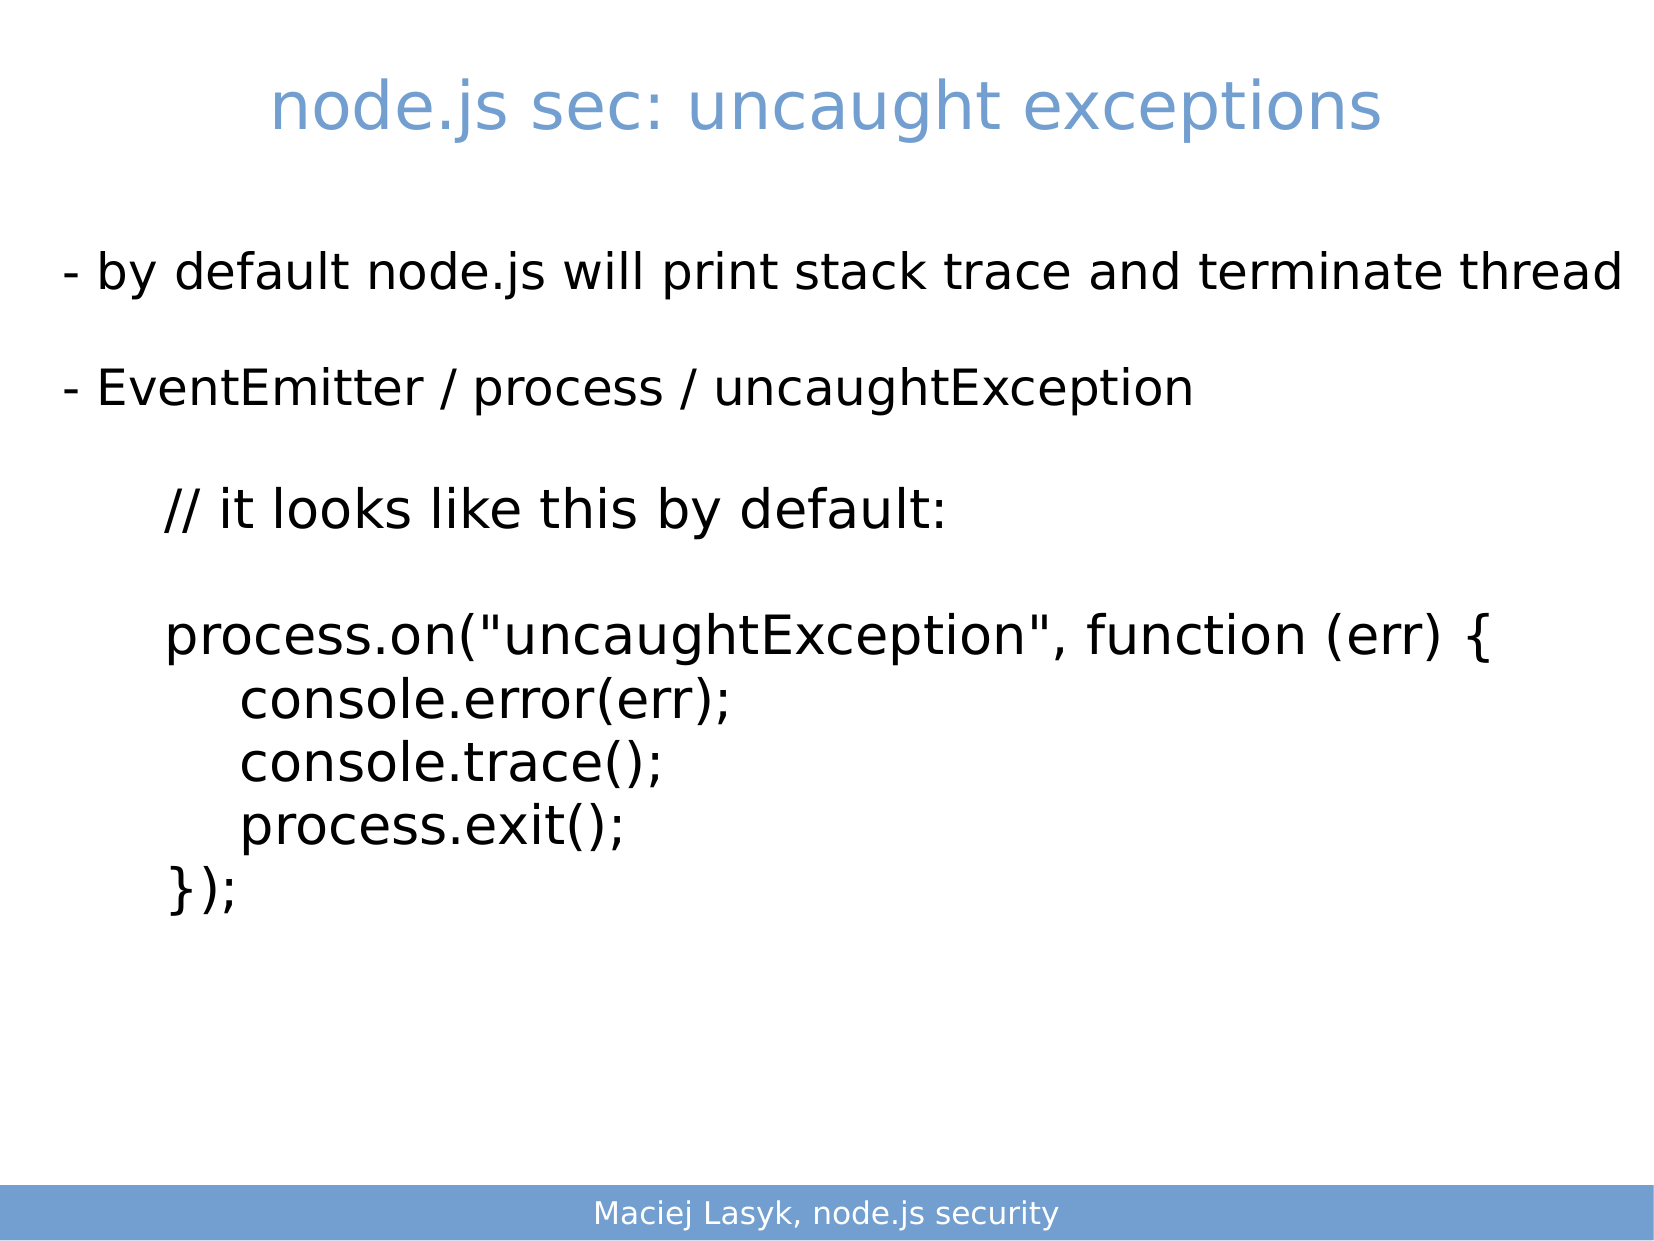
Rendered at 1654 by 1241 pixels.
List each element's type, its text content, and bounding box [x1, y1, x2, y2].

text_box // it looks like this by default: process.on("uncaughtException", function (err) { console.error(err); console.trace(); process.exit(); }); [150, 471, 1546, 928]
text_box - by default node.js will print stack trace and terminate thread - EventEmitter / process / uncaughtException [48, 177, 1640, 367]
text_box [0, 1185, 1654, 1241]
text_box Maciej Lasyk, node.js security [578, 1188, 1076, 1240]
text_box node.js sec: uncaught exceptions [254, 60, 1400, 153]
